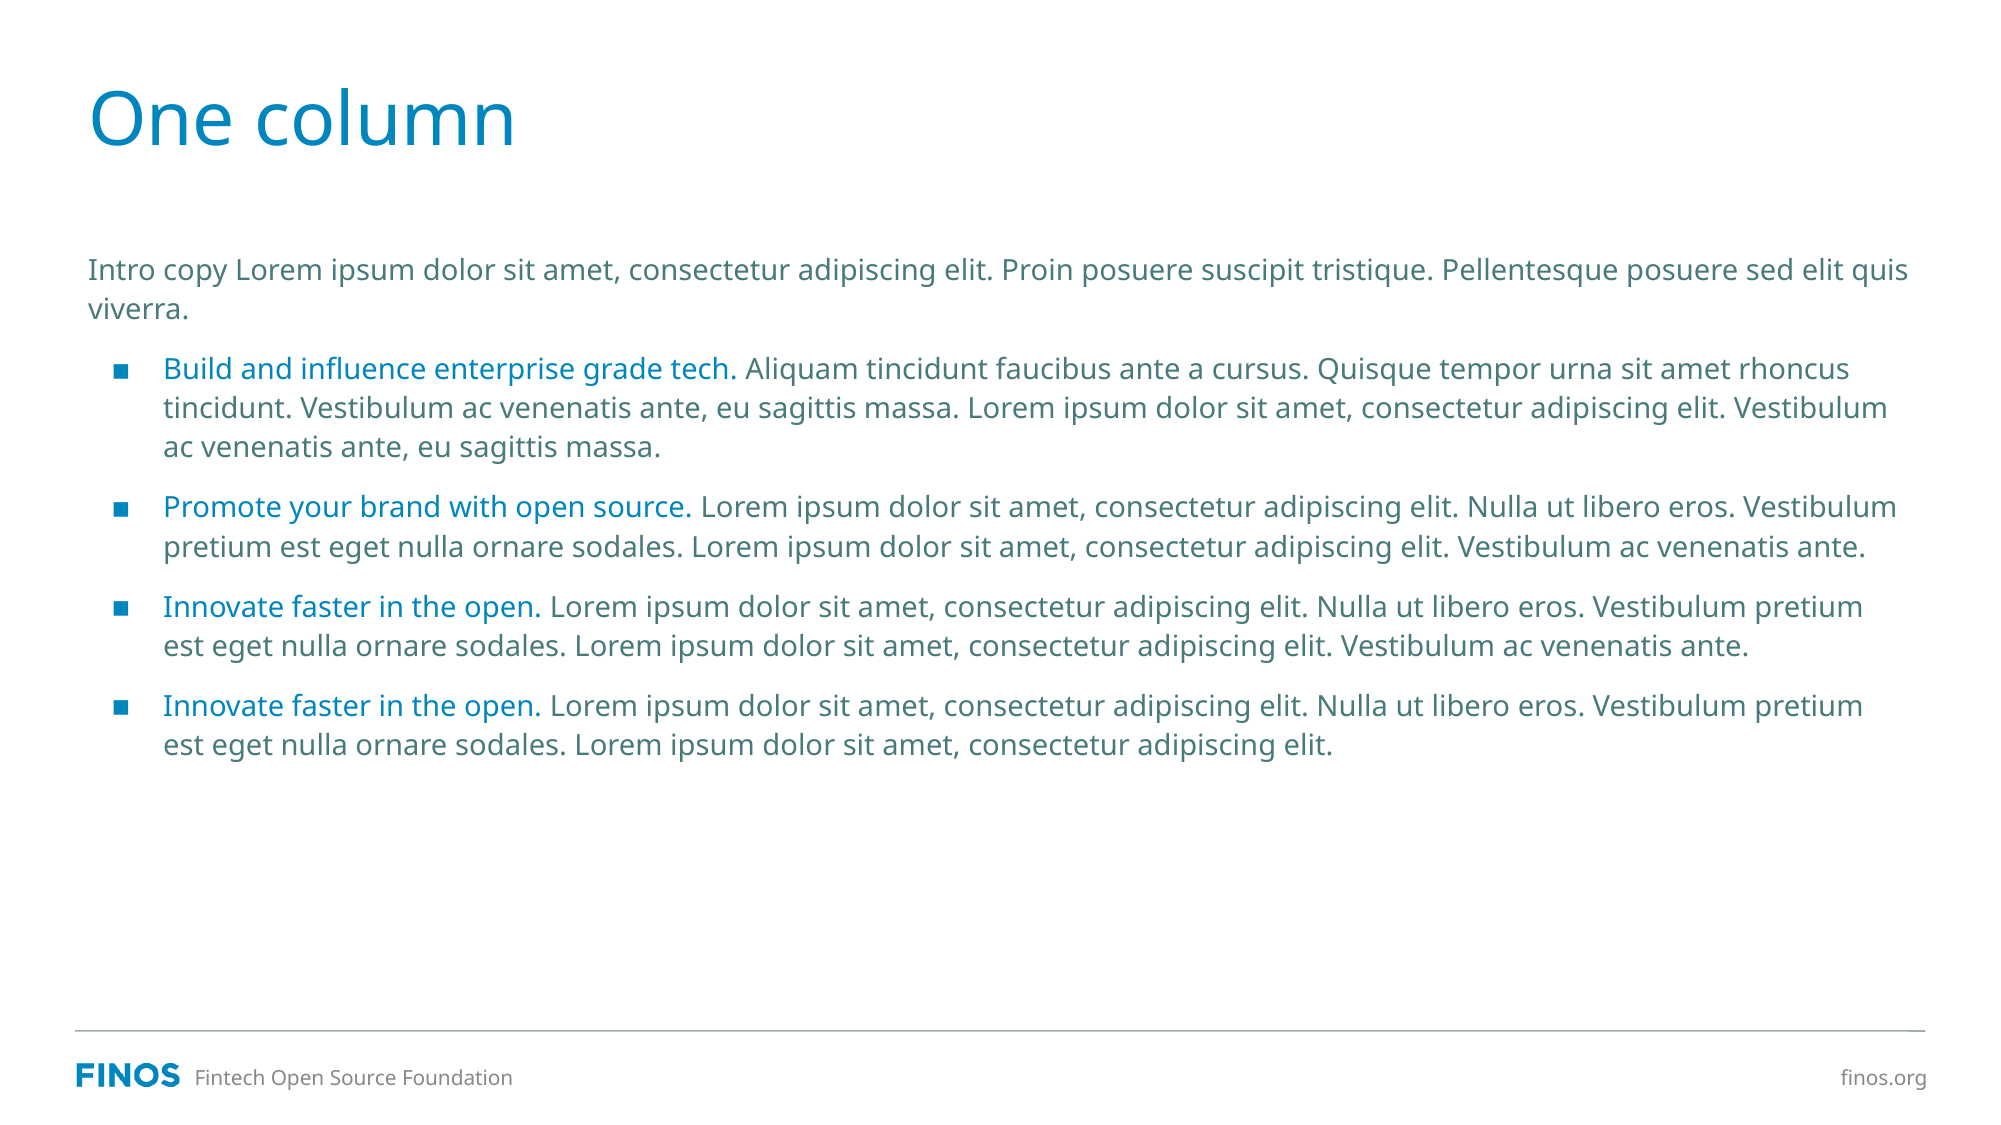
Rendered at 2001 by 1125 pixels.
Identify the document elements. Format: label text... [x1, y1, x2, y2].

picture [140, 1069, 153, 1081]
title One column [68, 50, 1932, 176]
list Intro copy Lorem ipsum dolor sit amet, consectetur adipiscing elit. Proin posuere suscipit tristique. Pellentesque posuere sed elit quis viverra. Build and influence enterprise grade tech. Aliquam tincidunt faucibus ante a cursus. Quisque tempor urna sit amet rhoncus tincidunt. Vestibulum ac venenatis ante, eu sagittis massa. Lorem ipsum dolor sit amet, consectetur adipiscing elit. Vestibulum ac venenatis ante, eu sagittis massa. Promote your brand with open source. Lorem ipsum dolor sit amet, consectetur adipiscing elit. Nulla ut libero eros. Vestibulum pretium est eget nulla ornare sodales. Lorem ipsum dolor sit amet, consectetur adipiscing elit. Vestibulum ac venenatis ante. Innovate faster in the open. Lorem ipsum dolor sit amet, consectetur adipiscing elit. Nulla ut libero eros. Vestibulum pretium est eget nulla ornare sodales. Lorem ipsum dolor sit amet, consectetur adipiscing elit. Vestibulum ac venenatis ante. Innovate faster in the open. Lorem ipsum dolor sit amet, consectetur adipiscing elit. Nulla ut libero eros. Vestibulum pretium est eget nulla ornare sodales. Lorem ipsum dolor sit amet, consectetur adipiscing elit. [68, 227, 1932, 975]
picture [116, 1063, 124, 1074]
picture [75, 1063, 184, 1097]
